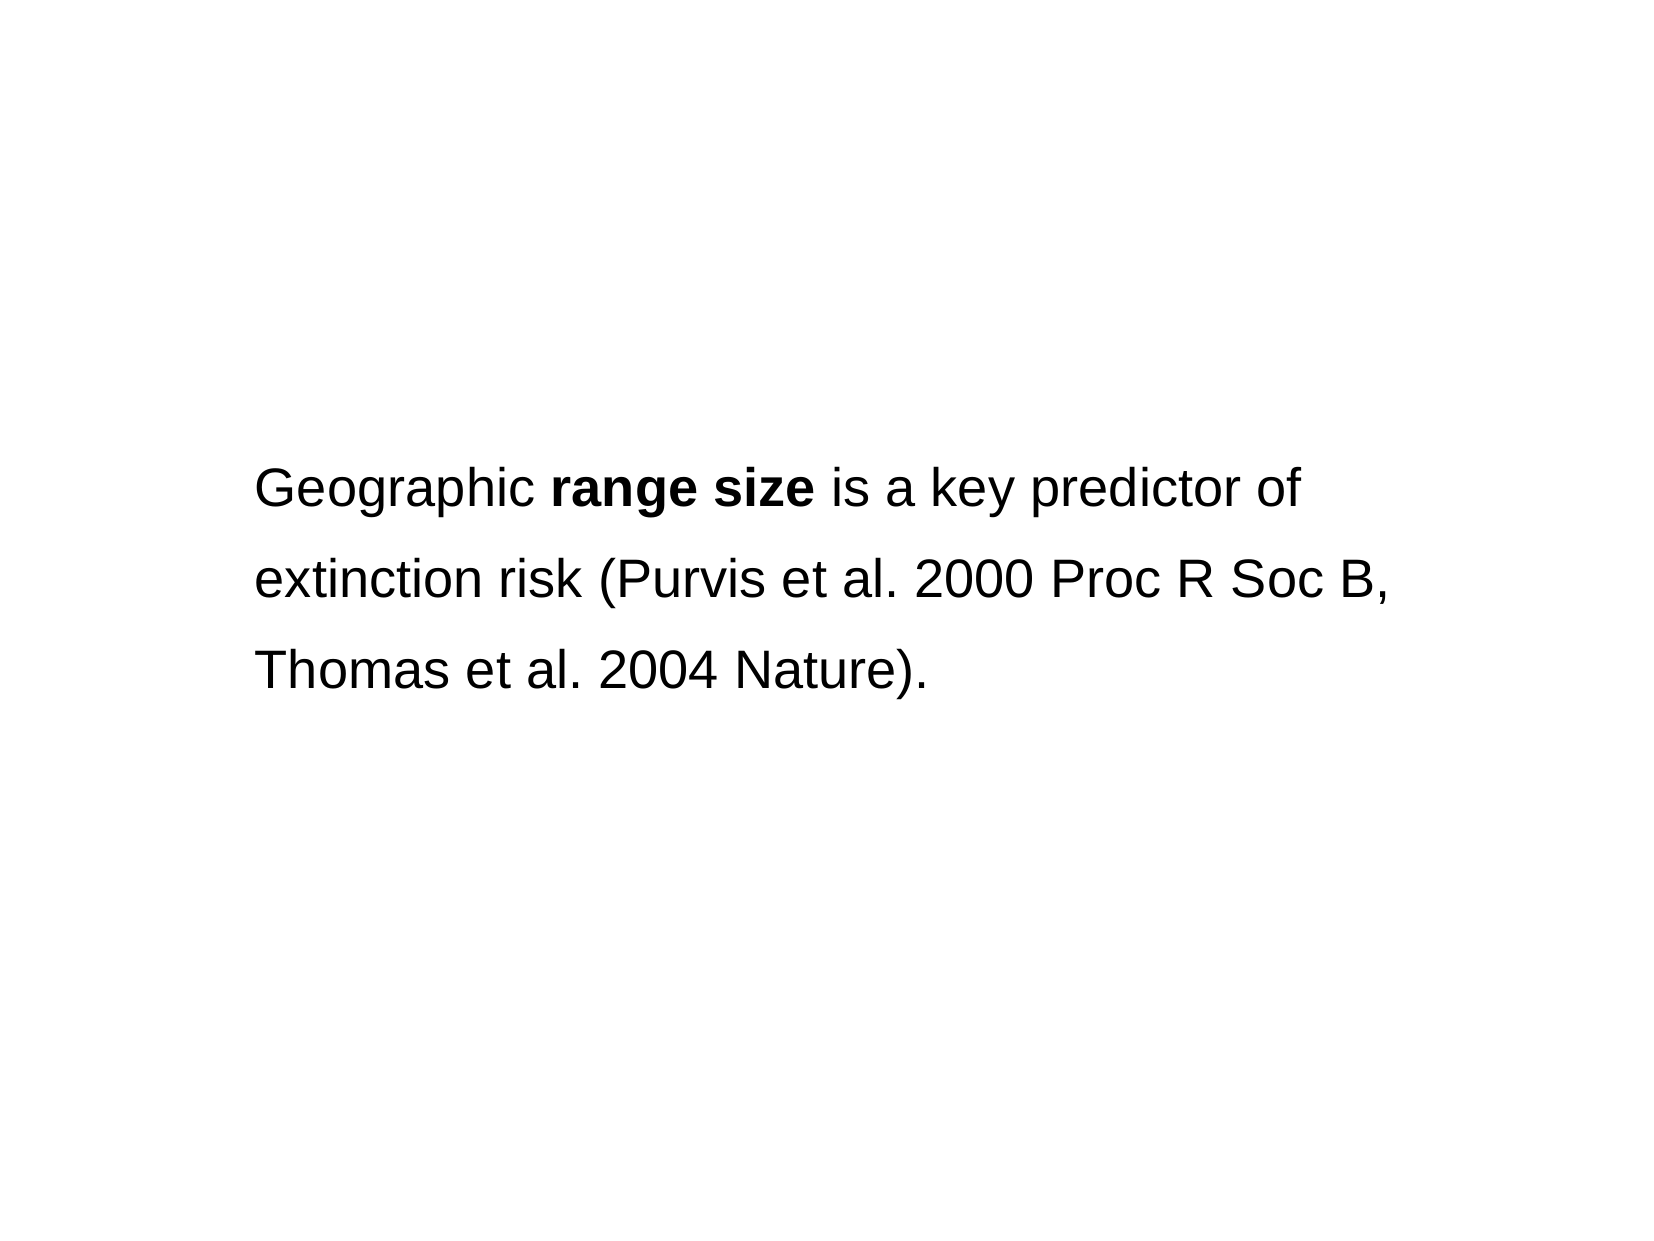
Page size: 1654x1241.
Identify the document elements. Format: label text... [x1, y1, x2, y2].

text_box Geographic range size is a key predictor of extinction risk (Purvis et al. 2000 Proc R Soc B, Thomas et al. 2004 Nature). [240, 420, 1481, 864]
